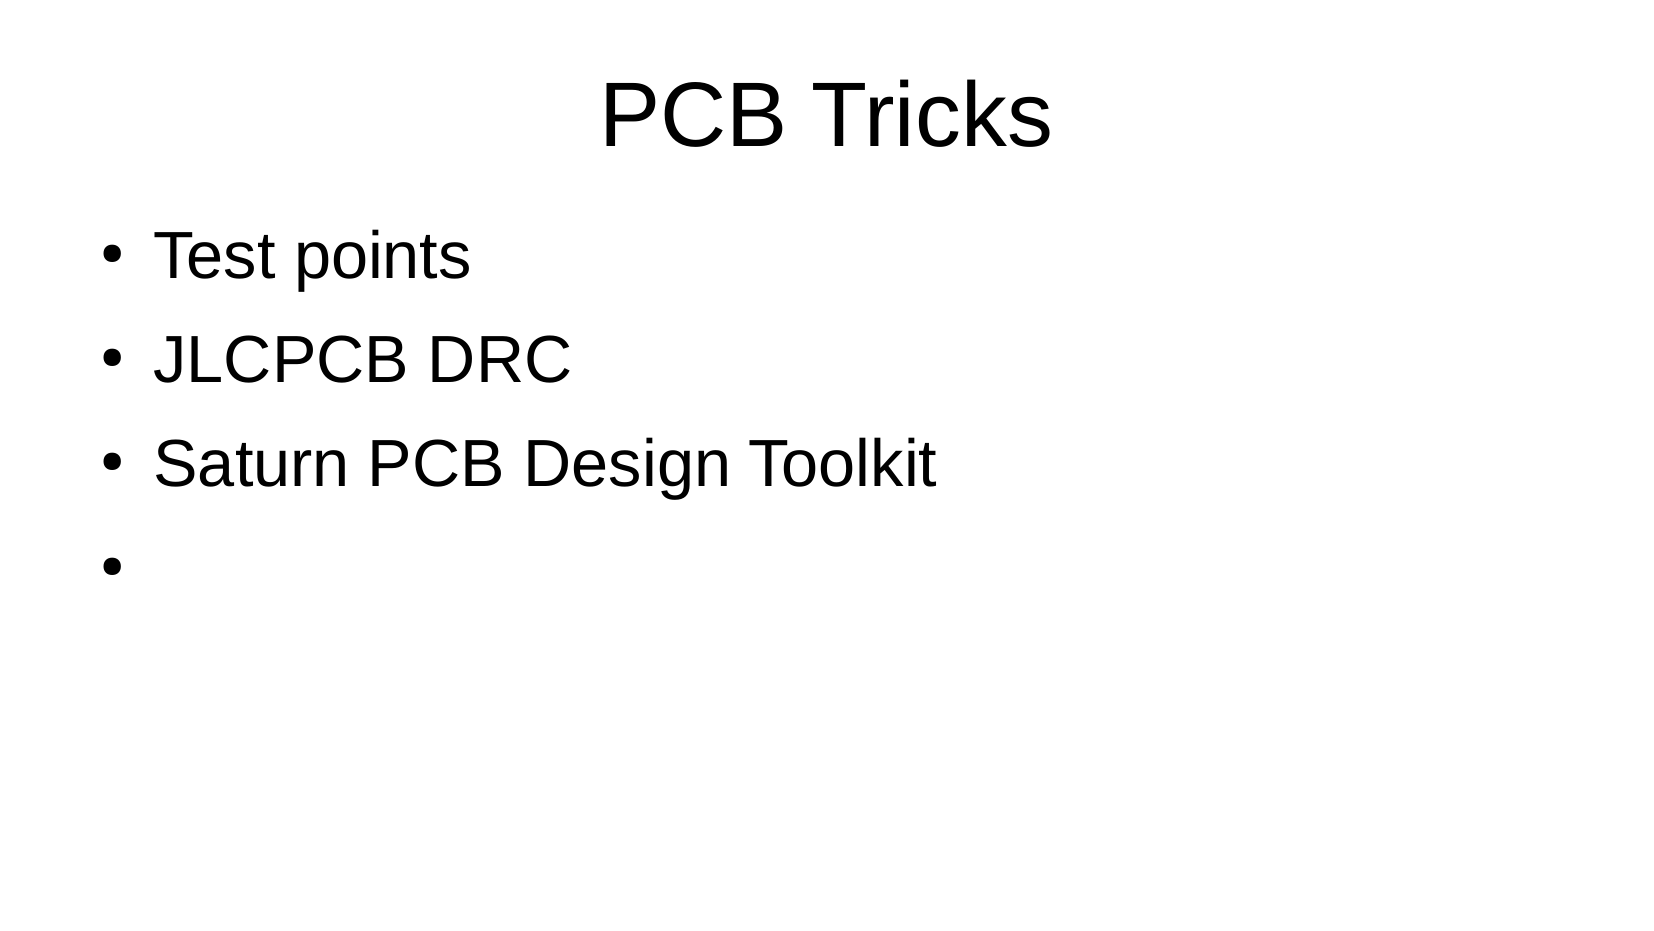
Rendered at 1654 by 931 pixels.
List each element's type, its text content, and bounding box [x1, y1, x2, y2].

list Test points JLCPCB DRC Saturn PCB Design Toolkit [82, 217, 1571, 758]
title PCB Tricks [82, 37, 1571, 193]
